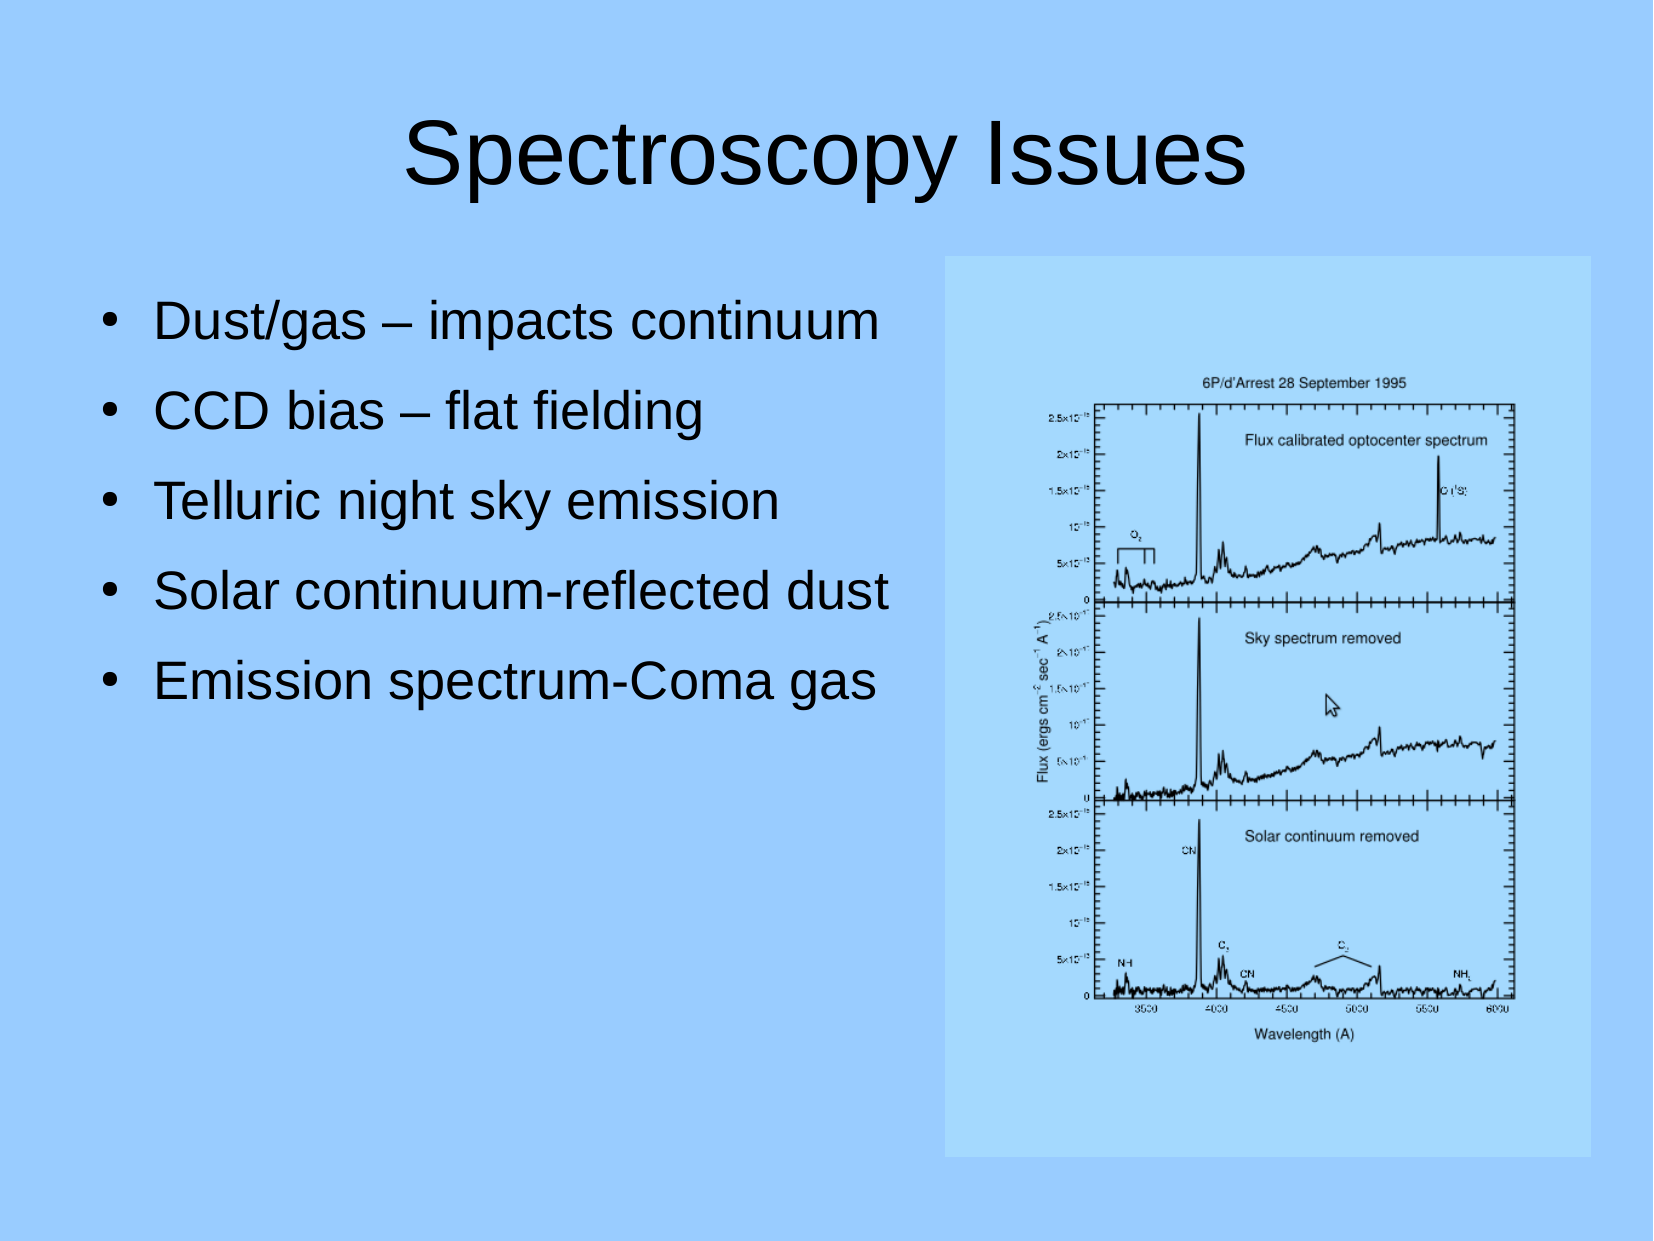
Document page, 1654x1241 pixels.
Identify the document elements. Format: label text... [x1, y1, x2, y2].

title Spectroscopy Issues [82, 49, 1571, 257]
list Dust/gas – impacts continuum CCD bias – flat fielding Telluric night sky emission Solar continuum-reflected dust Emission spectrum-Coma gas [82, 290, 945, 1010]
picture [945, 256, 1591, 1157]
